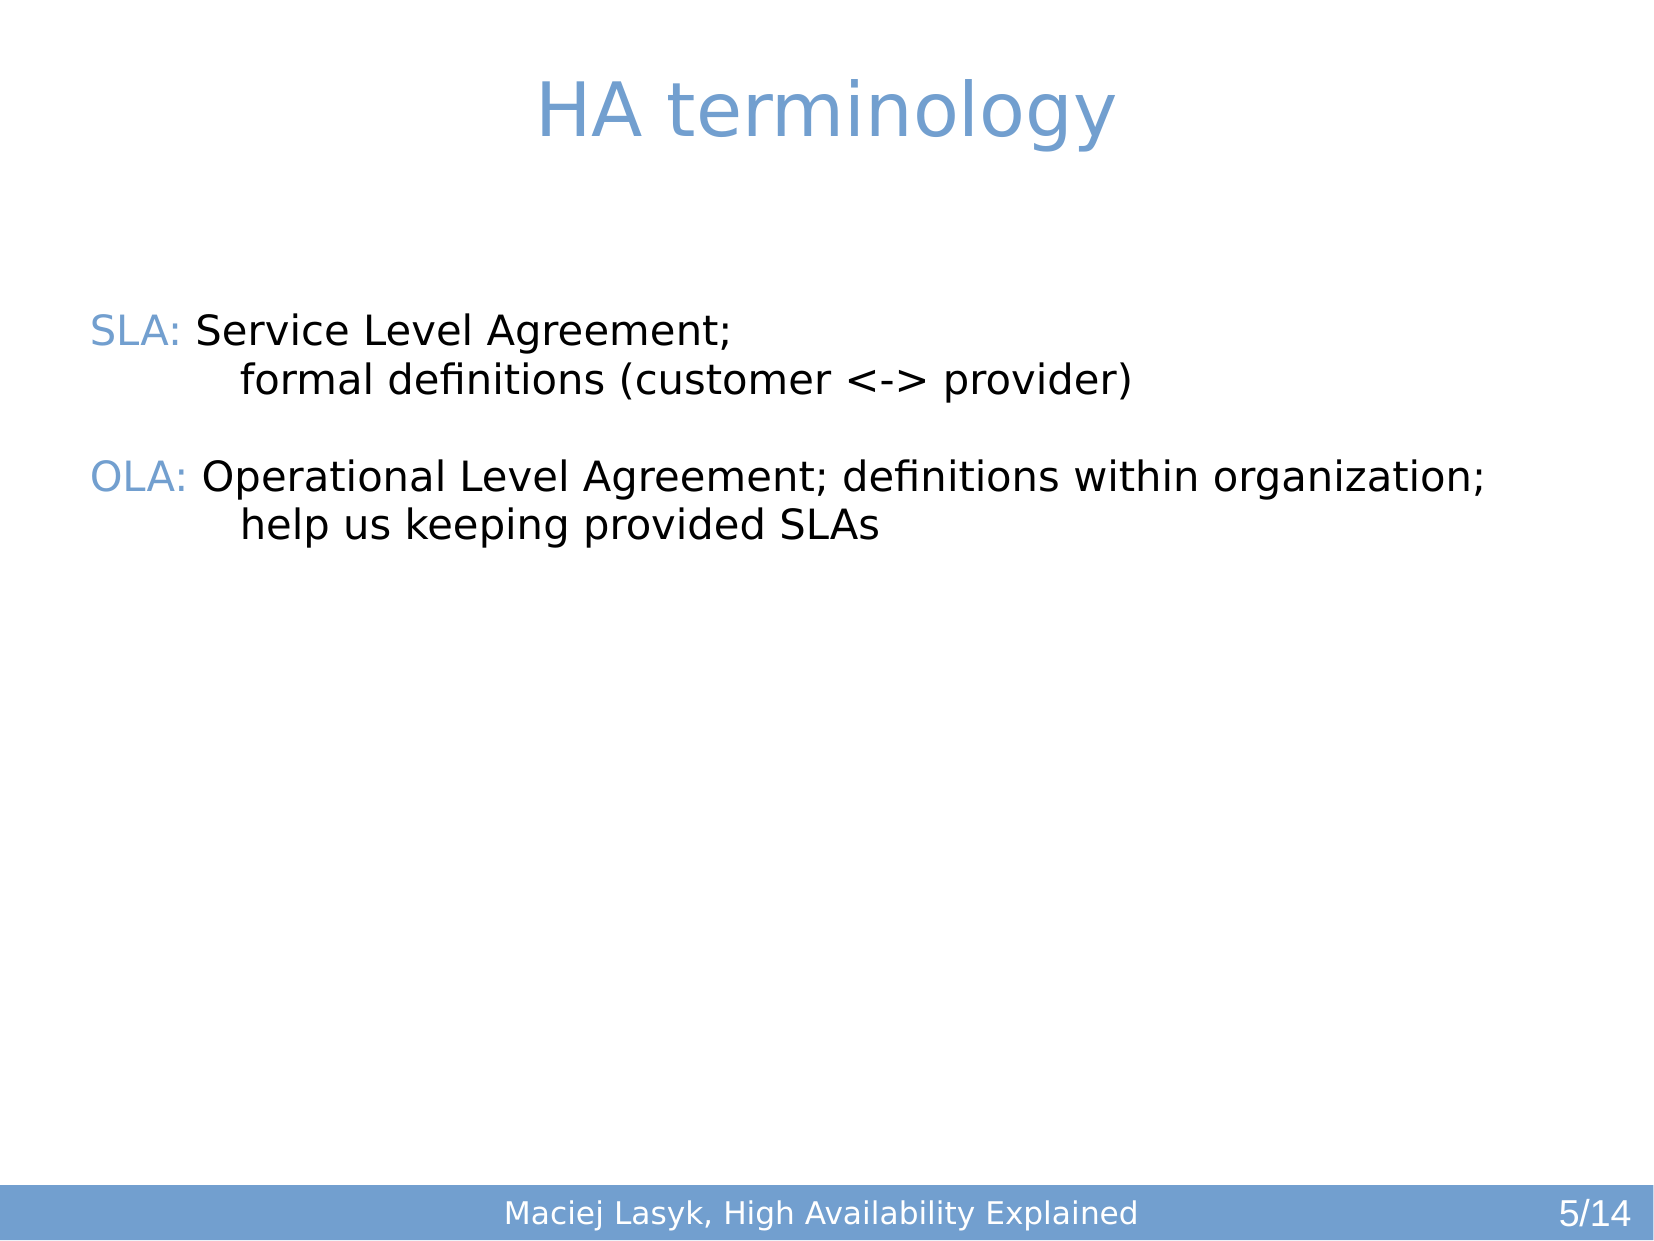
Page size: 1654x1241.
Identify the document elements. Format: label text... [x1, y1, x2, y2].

text_box [0, 1185, 1533, 1241]
text_box Maciej Lasyk, High Availability Explained [489, 1188, 1165, 1240]
text_box SLA: Service Level Agreement; formal definitions (customer <-> provider) OLA: Operational Level Agreement; definitions within organization; help us keeping provided SLAs [75, 299, 1502, 557]
text_box [1647, 1185, 1654, 1241]
text_box HA terminology [520, 60, 1133, 163]
text_box 5/14 [1533, 1185, 1647, 1241]
